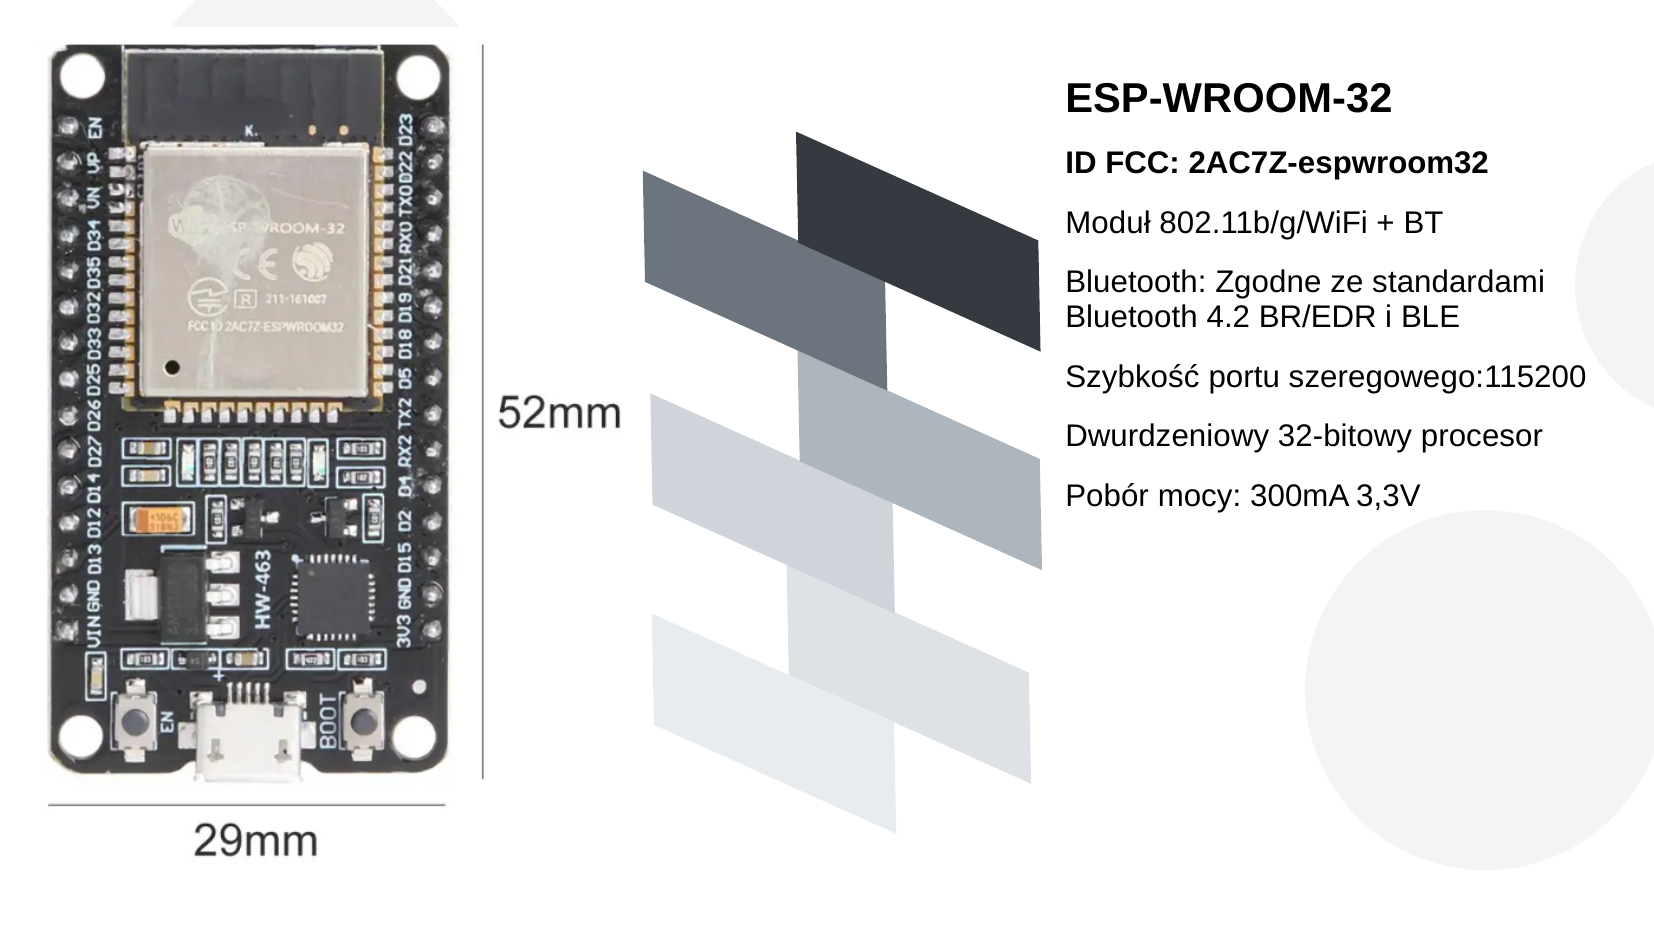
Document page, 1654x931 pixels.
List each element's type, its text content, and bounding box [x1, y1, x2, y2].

picture [33, 27, 629, 883]
text_box ESP-WROOM-32 ID FCC: 2AC7Z-espwroom32 Moduł 802.11b/g/WiFi + BT Bluetooth: Zgodne ze standardami Bluetooth 4.2 BR/EDR i BLE Szybkość portu szeregowego:115200 Dwurdzeniowy 32-bitowy procesor Pobór mocy: 300mA 3,3V [1050, 66, 1637, 896]
